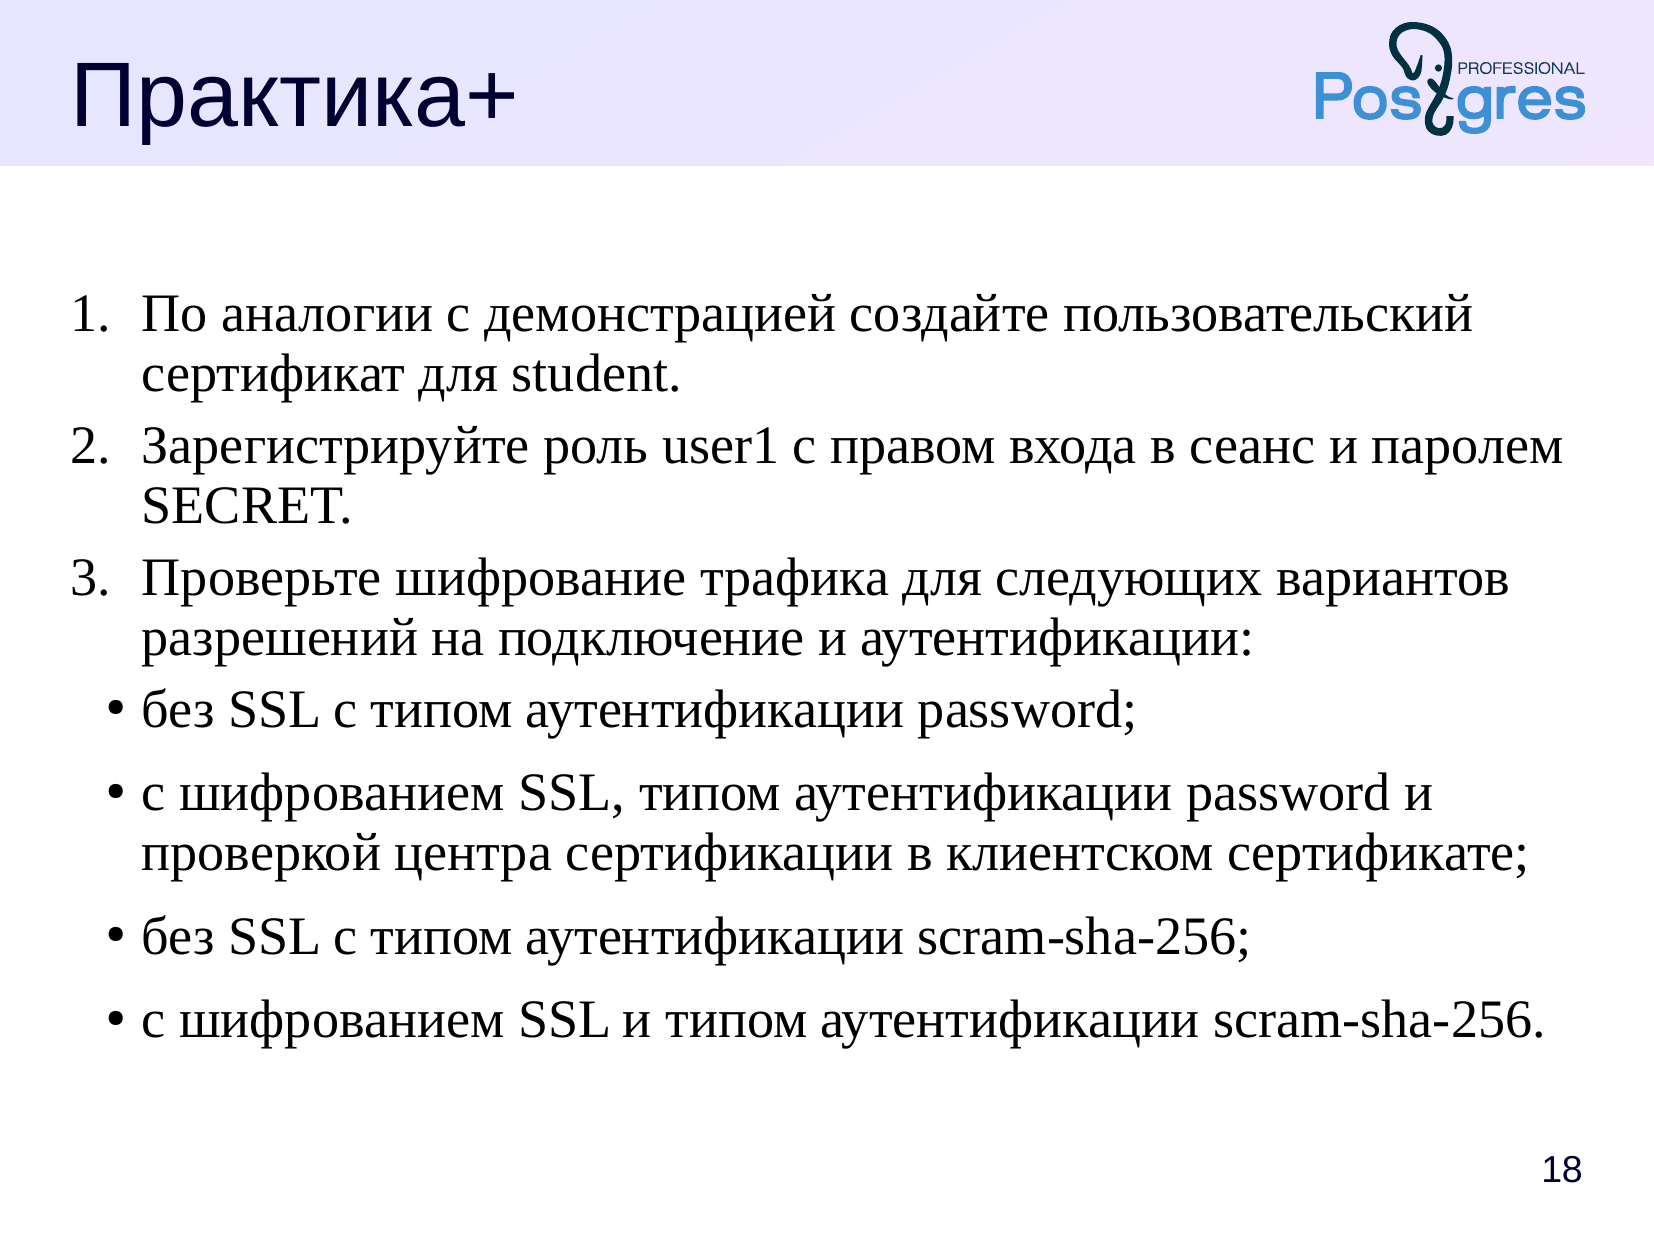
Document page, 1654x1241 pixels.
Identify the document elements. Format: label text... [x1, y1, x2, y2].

title Практика+ [70, 43, 1241, 147]
list По аналогии с демонстрацией создайте пользовательский сертификат для student. Зарегистрируйте роль user1 с правом входа в сеанс и паролем SECRET. Проверьте шифрование трафика для следующих вариантов разрешений на подключение и аутентификации: без SSL с типом аутентификации password; с шифрованием SSL, типом аутентификации password и проверкой центра сертификации в клиентском сертификате; без SSL с типом аутентификации scram-sha-256; с шифрованием SSL и типом аутентификации scram-sha-256. [70, 283, 1583, 1134]
